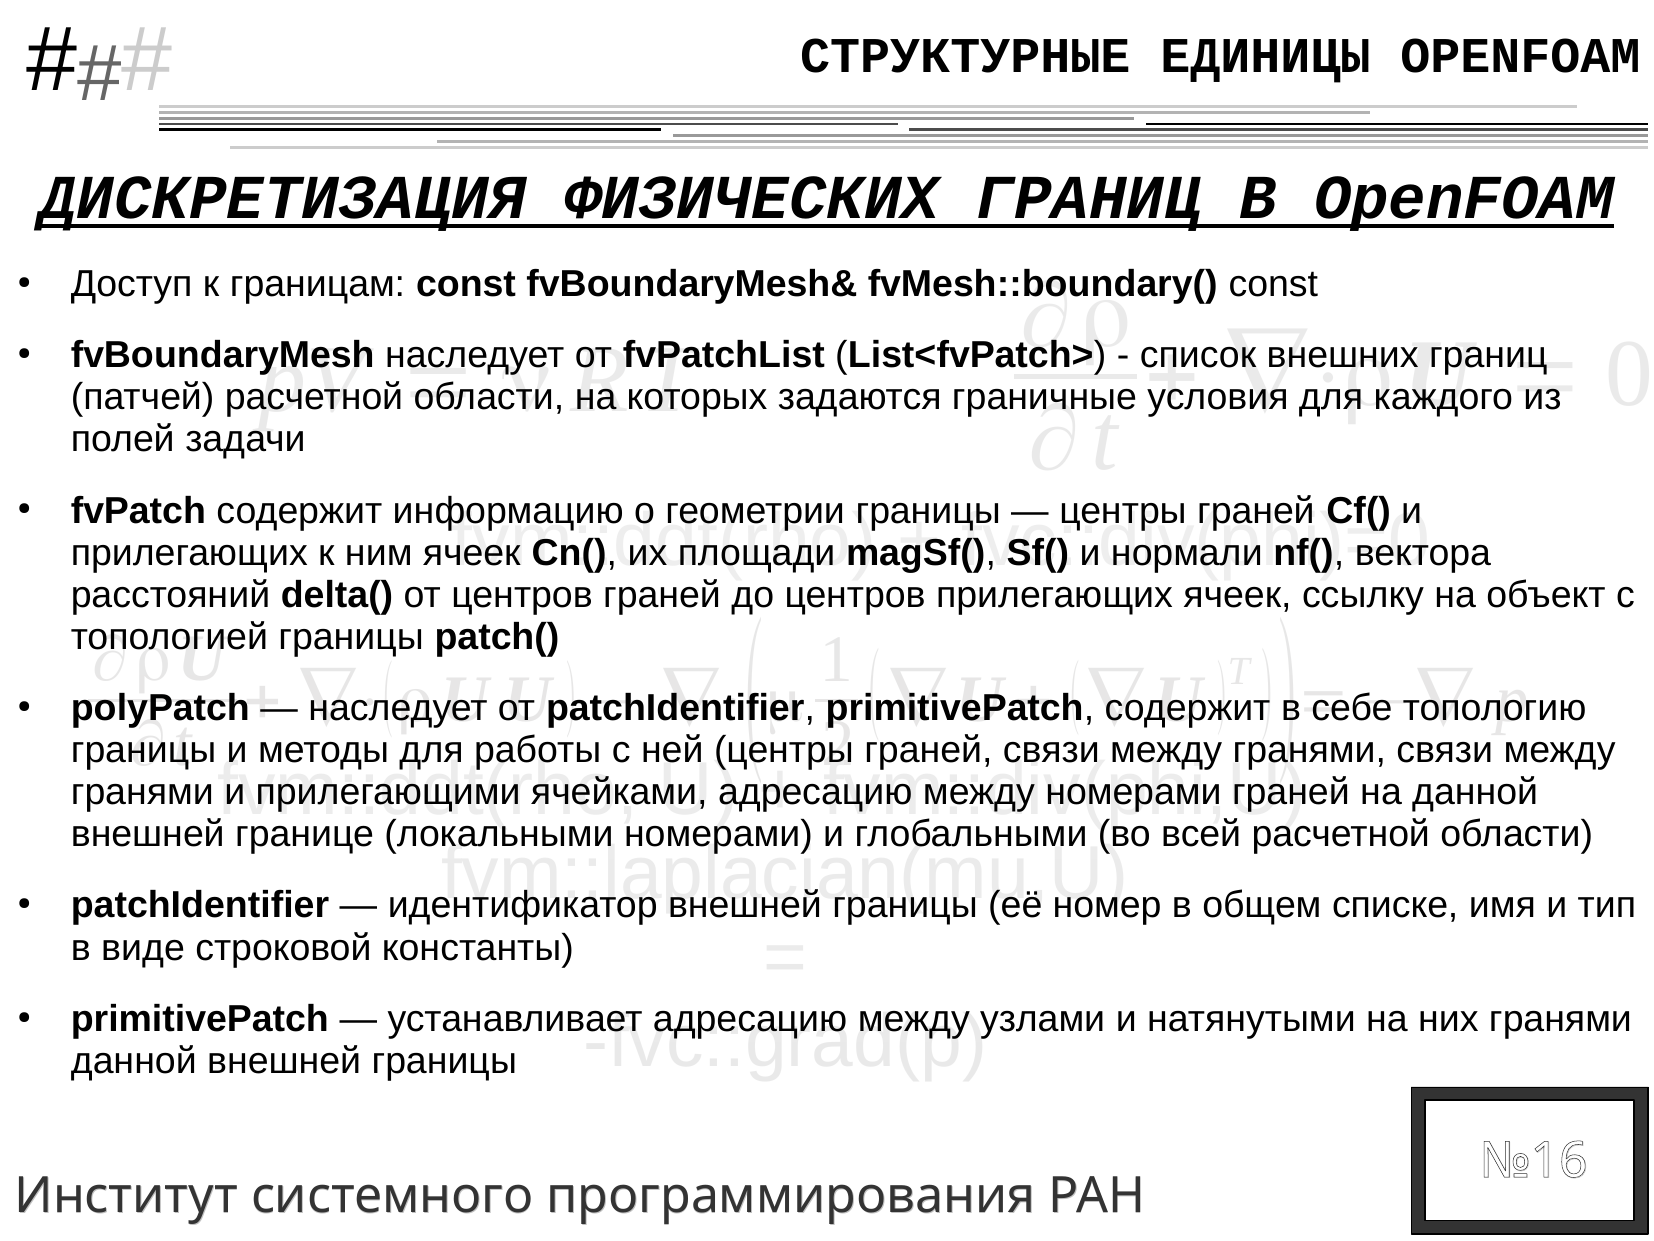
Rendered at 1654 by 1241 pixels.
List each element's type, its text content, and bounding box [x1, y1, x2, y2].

title ДИСКРЕТИЗАЦИЯ ФИЗИЧЕСКИХ ГРАНИЦ В OpenFOAM [0, 147, 1654, 257]
list Доступ к границам: const fvBoundaryMesh& fvMesh::boundary() const fvBoundaryMesh наследует от fvPatchList (List<fvPatch>) - список внешних границ (патчей) расчетной области, на которых задаются граничные условия для каждого из полей задачи fvPatch содержит информацию о геометрии границы — центры граней Cf() и прилегающих к ним ячеек Cn(), их площади magSf(), Sf() и нормали nf(), вектора расстояний delta() от центров граней до центров прилегающих ячеек, ссылку на объект с топологией границы patch() polyPatch — наследует от patchIdentifier, primitivePatch, содержит в себе топологию границы и методы для работы с ней (центры граней, связи между гранями, связи между гранями и прилегающими ячейками, адресацию между номерами граней на данной внешней границе (локальными номерами) и глобальными (во всей расчетной области) patchIdentifier — идентификатор внешней границы (её номер в общем списке, имя и тип в виде строковой константы) primitivePatch — устанавливает адресацию между узлами и натянутыми на них гранями данной внешней границы [0, 262, 1654, 1082]
